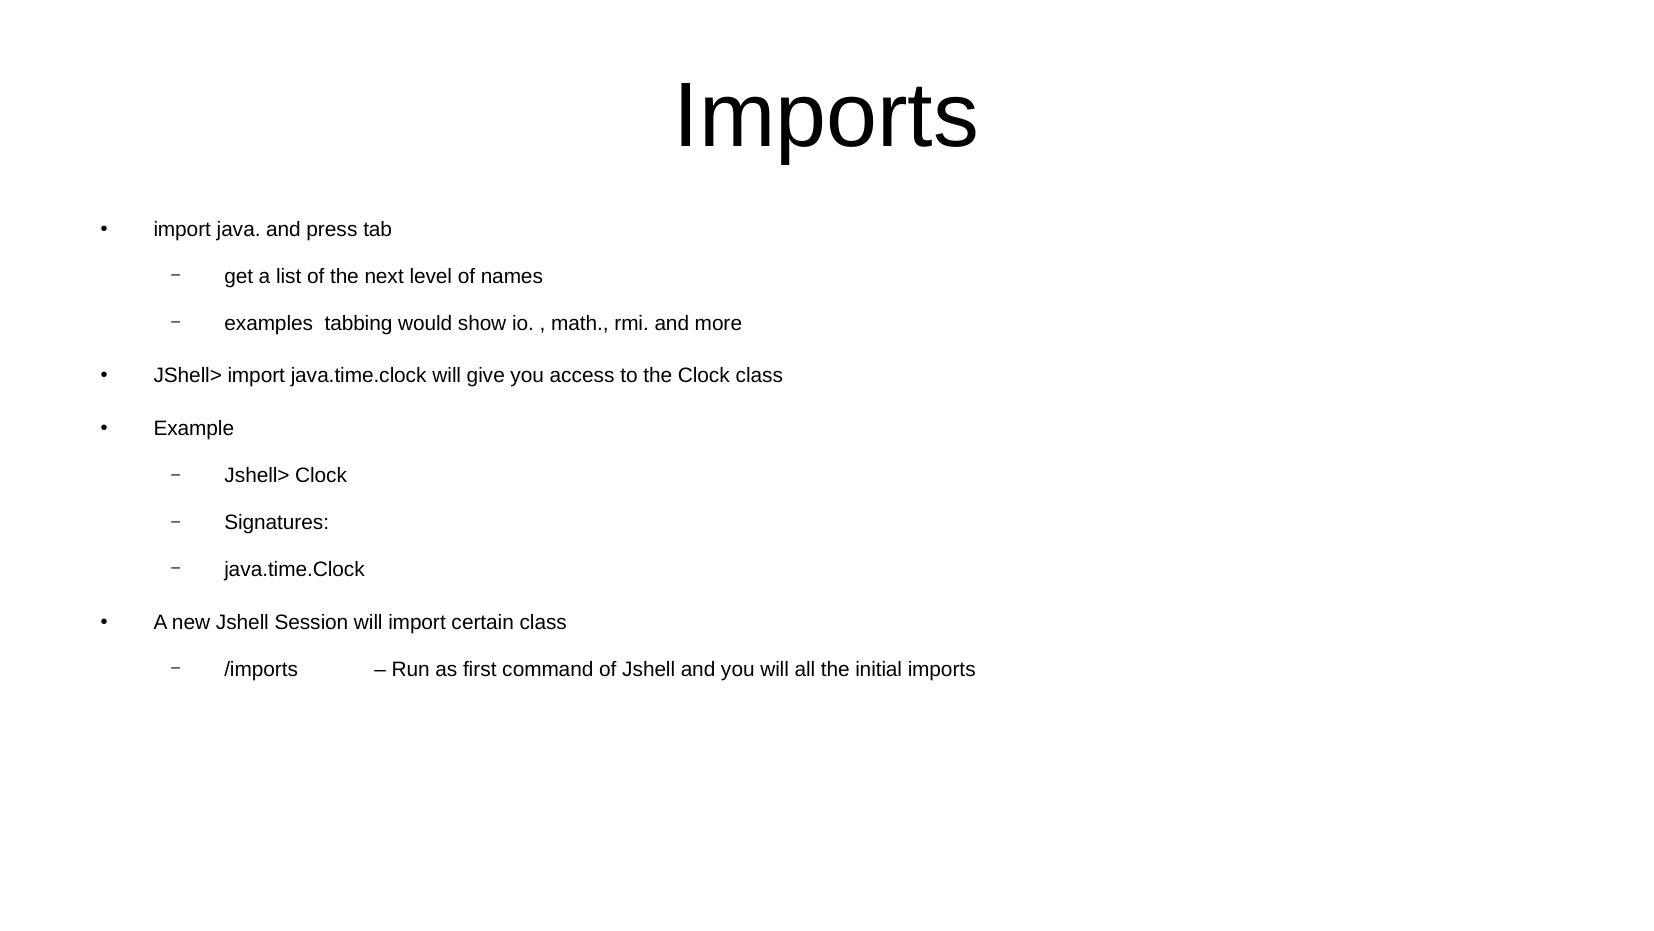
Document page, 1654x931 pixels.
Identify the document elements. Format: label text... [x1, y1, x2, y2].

title Imports [82, 37, 1571, 193]
list import java. and press tab get a list of the next level of names examples tabbing would show io. , math., rmi. and more JShell> import java.time.clock will give you access to the Clock class Example Jshell> Clock Signatures: java.time.Clock A new Jshell Session will import certain class /imports – Run as first command of Jshell and you will all the initial imports [82, 217, 1636, 916]
